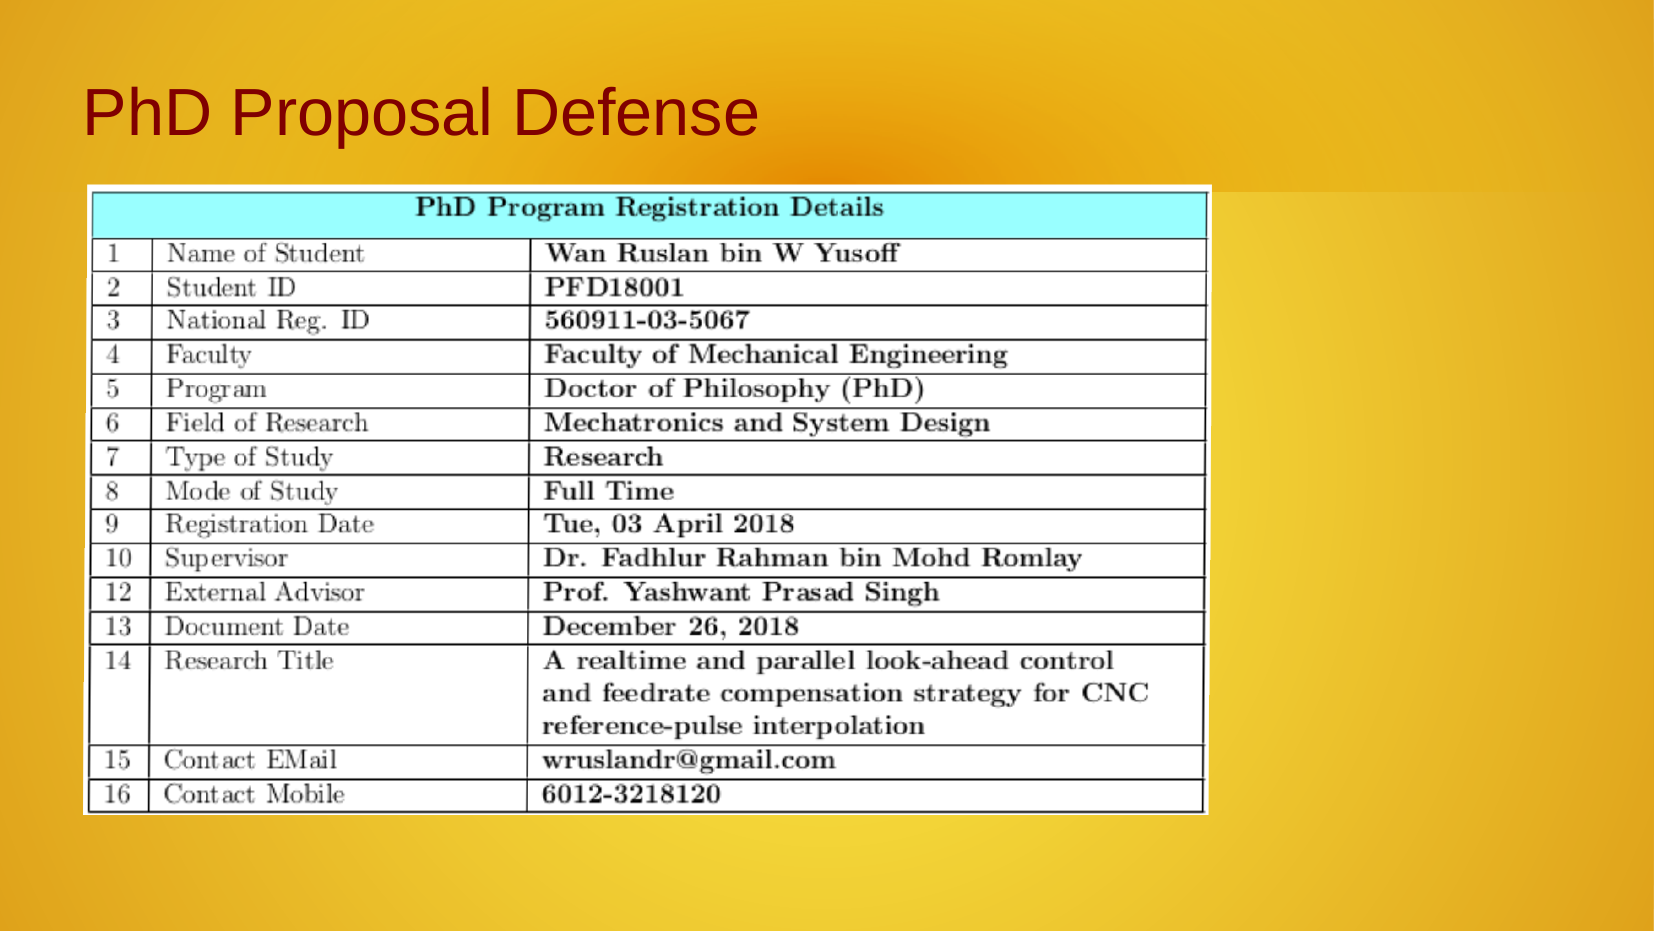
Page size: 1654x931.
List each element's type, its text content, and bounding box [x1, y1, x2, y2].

picture [82, 184, 1212, 815]
title PhD Proposal Defense [82, 35, 1571, 189]
